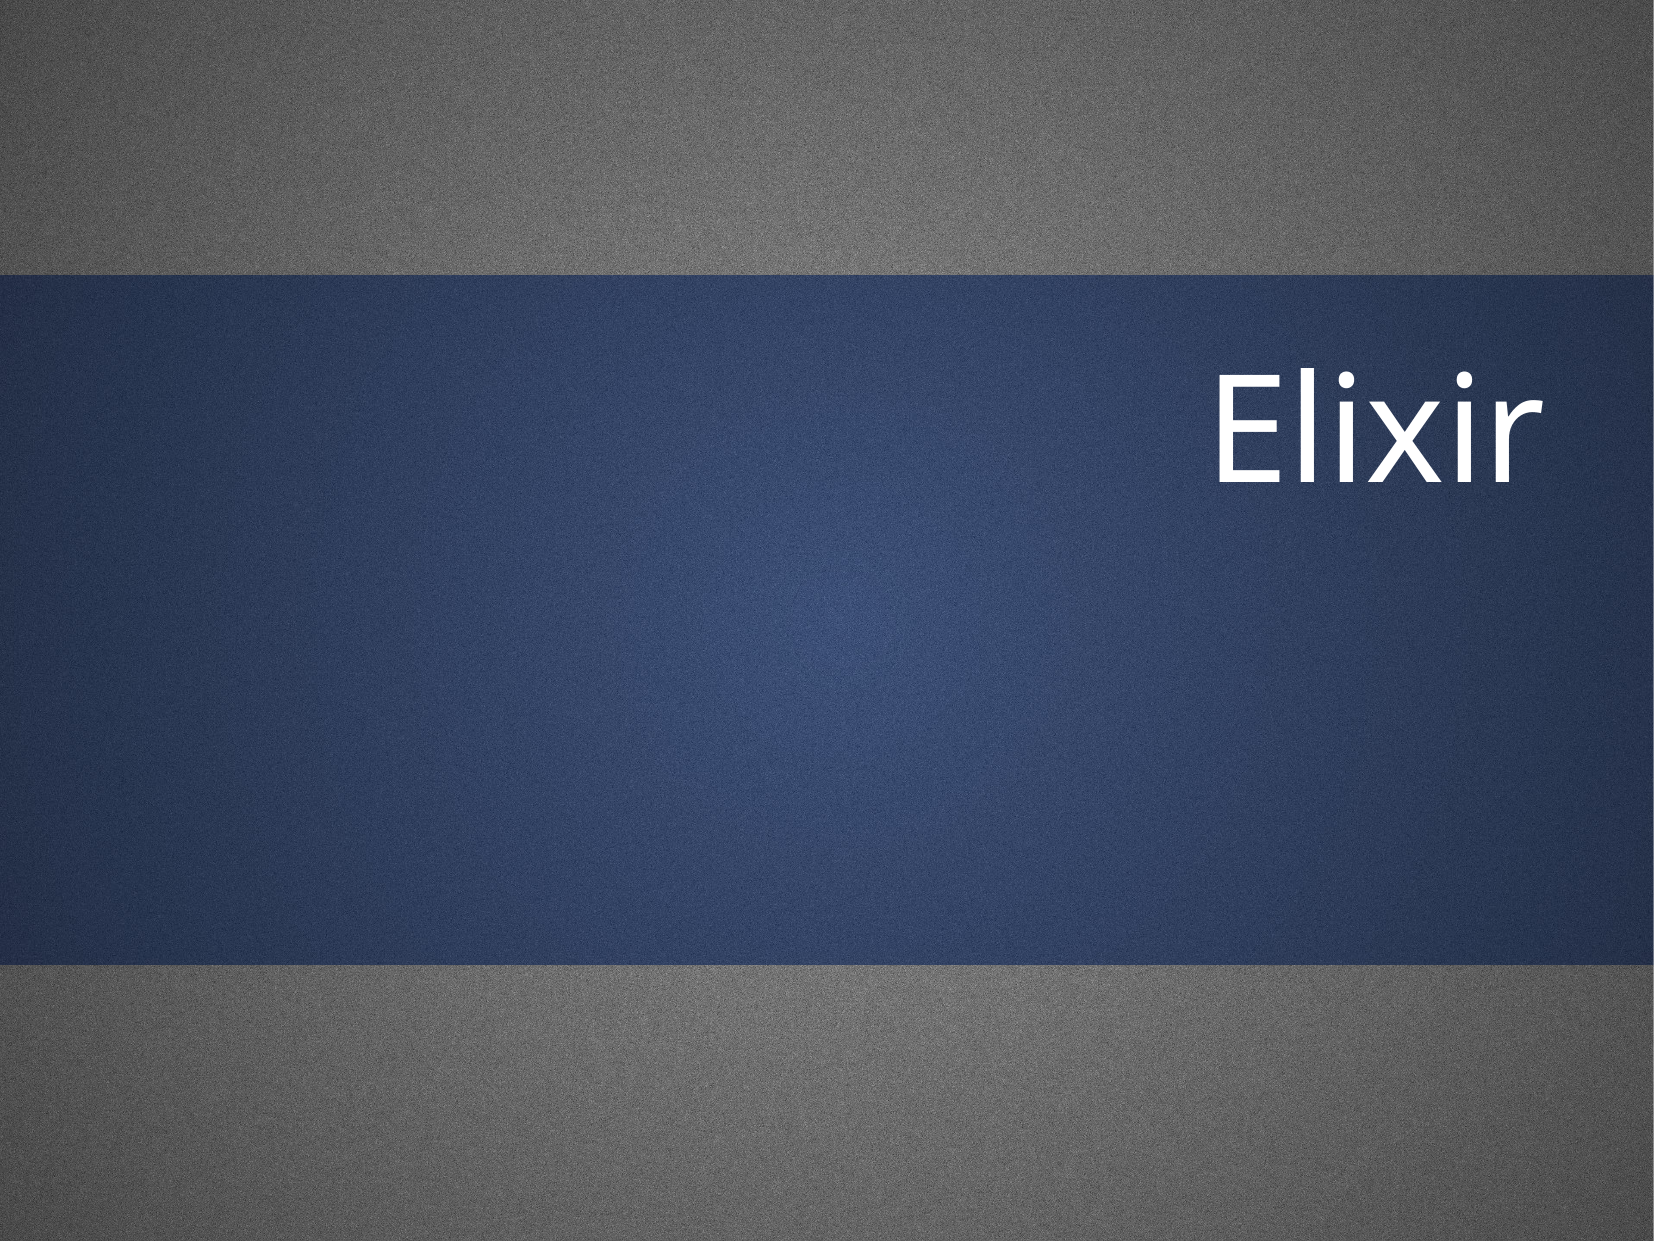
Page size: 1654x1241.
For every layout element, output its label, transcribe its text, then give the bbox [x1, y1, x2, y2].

text_box Elixir [446, 315, 1561, 654]
picture [0, 0, 1654, 1241]
